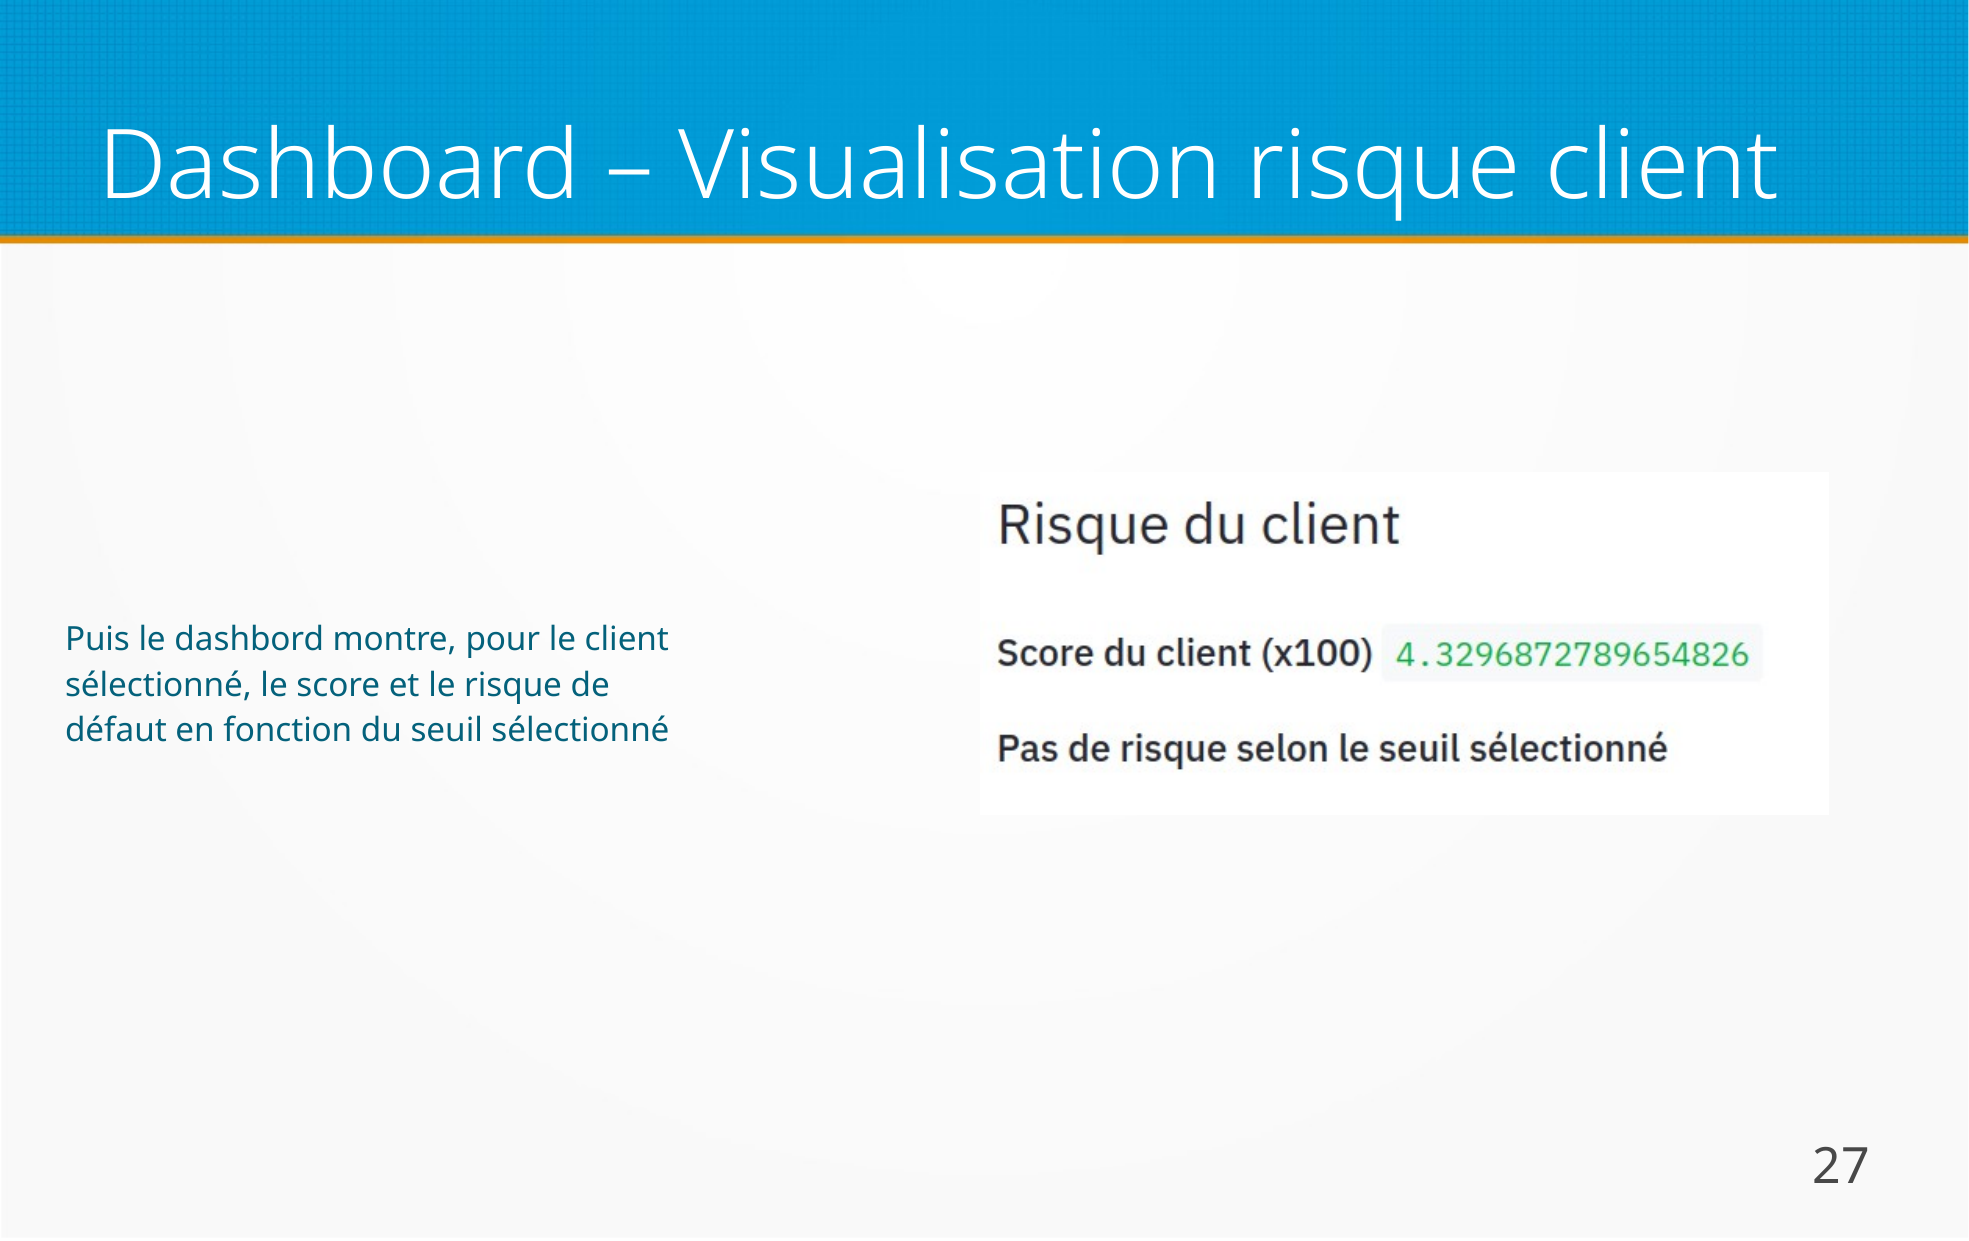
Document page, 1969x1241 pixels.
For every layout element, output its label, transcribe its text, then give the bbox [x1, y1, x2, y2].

picture [0, 233, 1969, 1241]
text_box Puis le dashbord montre, pour le client sélectionné, le score et le risque de défaut en fonction du seuil sélectionné [59, 570, 697, 796]
title Dashboard – Visualisation risque client [98, 19, 1870, 227]
